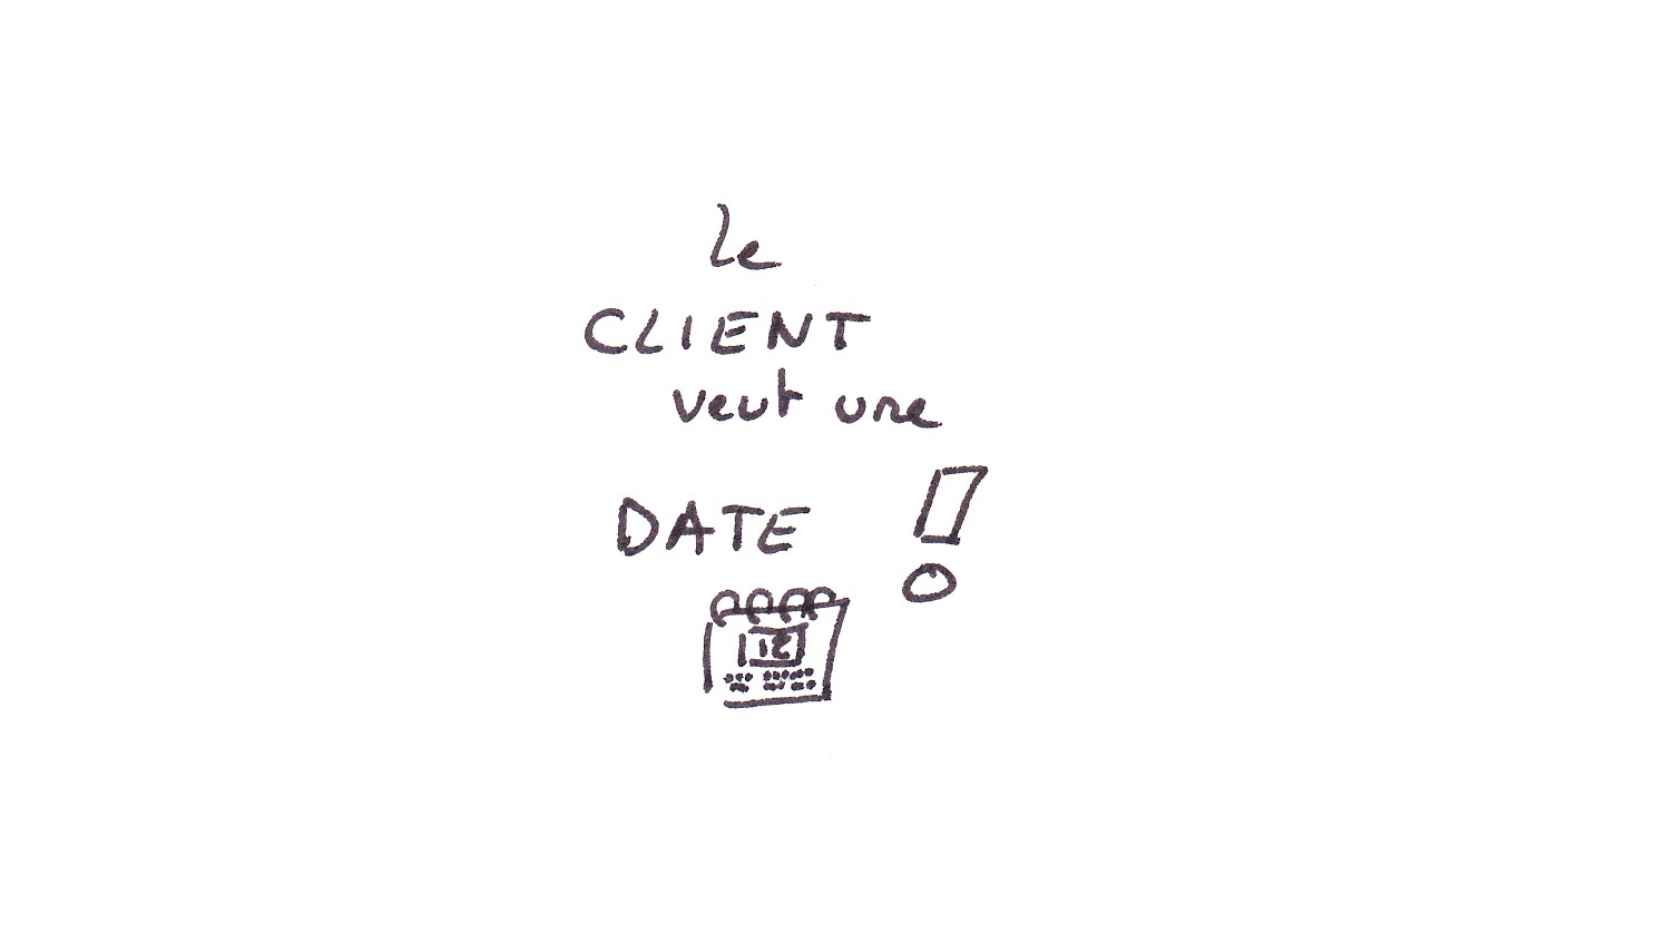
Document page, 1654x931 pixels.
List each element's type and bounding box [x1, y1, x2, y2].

picture [480, 117, 1111, 811]
